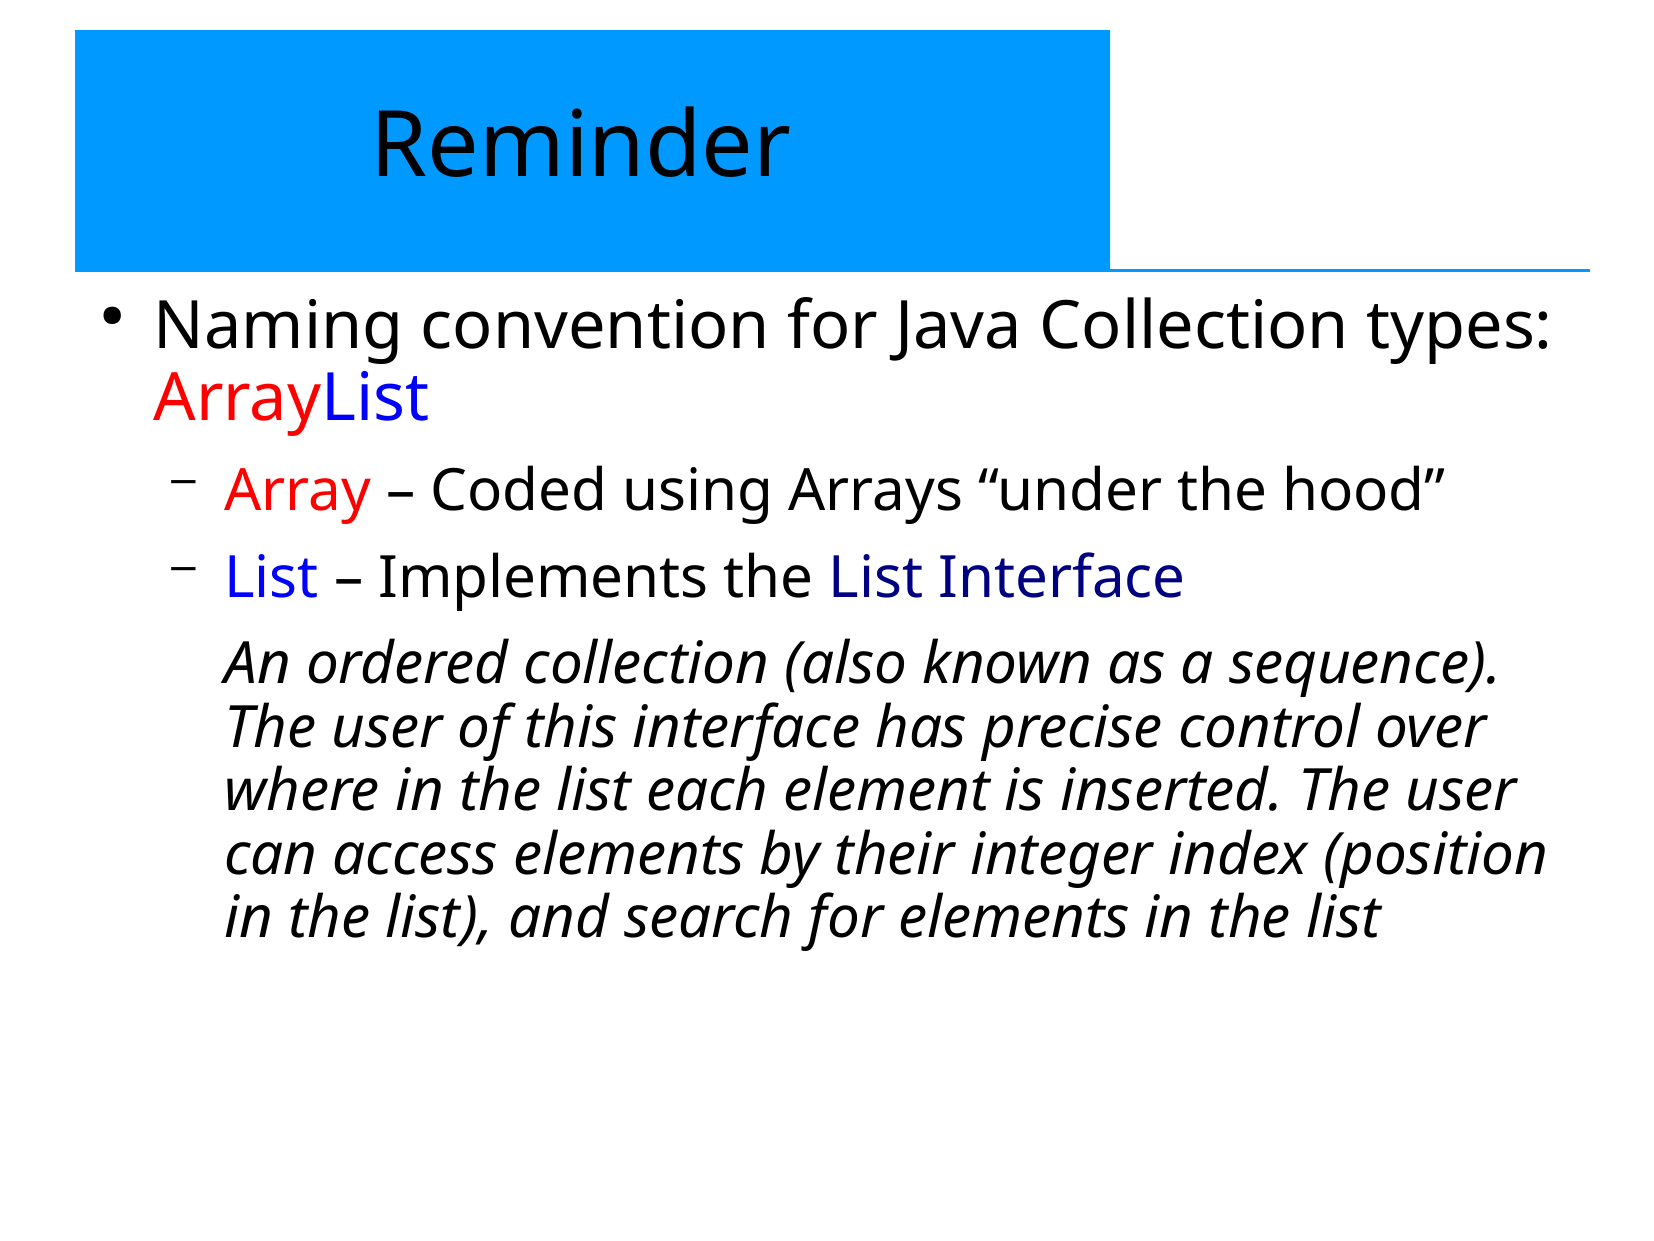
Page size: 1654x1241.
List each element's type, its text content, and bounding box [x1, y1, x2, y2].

list Naming convention for Java Collection types: ArrayList Array – Coded using Arrays “under the hood” List – Implements the List Interface An ordered collection (also known as a sequence). The user of this interface has precise control over where in the list each element is inserted. The user can access elements by their integer index (position in the list), and search for elements in the list [82, 290, 1571, 1010]
title Reminder [82, 37, 1081, 245]
